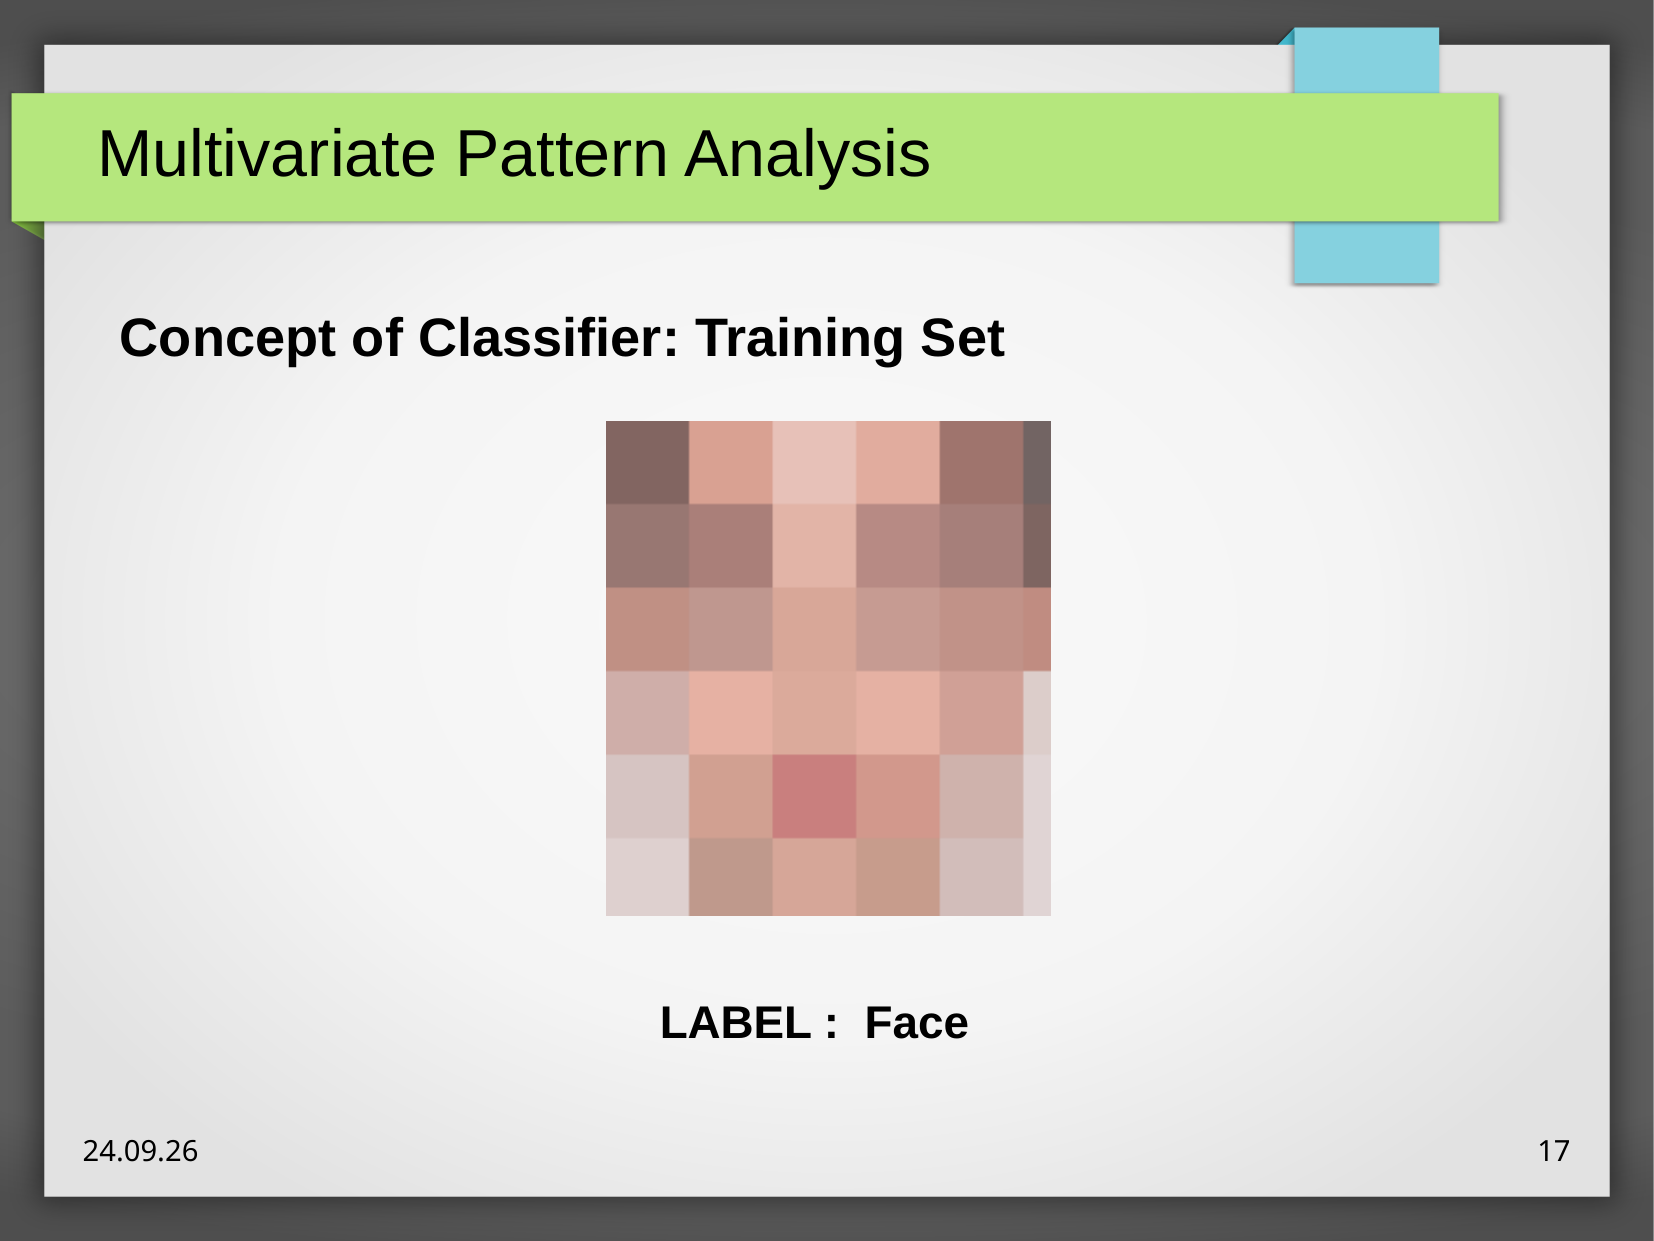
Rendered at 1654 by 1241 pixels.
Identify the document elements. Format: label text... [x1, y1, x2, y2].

text_box Multivariate Pattern Analysis [82, 94, 1264, 213]
text_box LABEL : Face [645, 990, 1036, 1057]
picture [0, 0, 1654, 1241]
text_box Concept of Classifier: Training Set [105, 300, 1051, 376]
